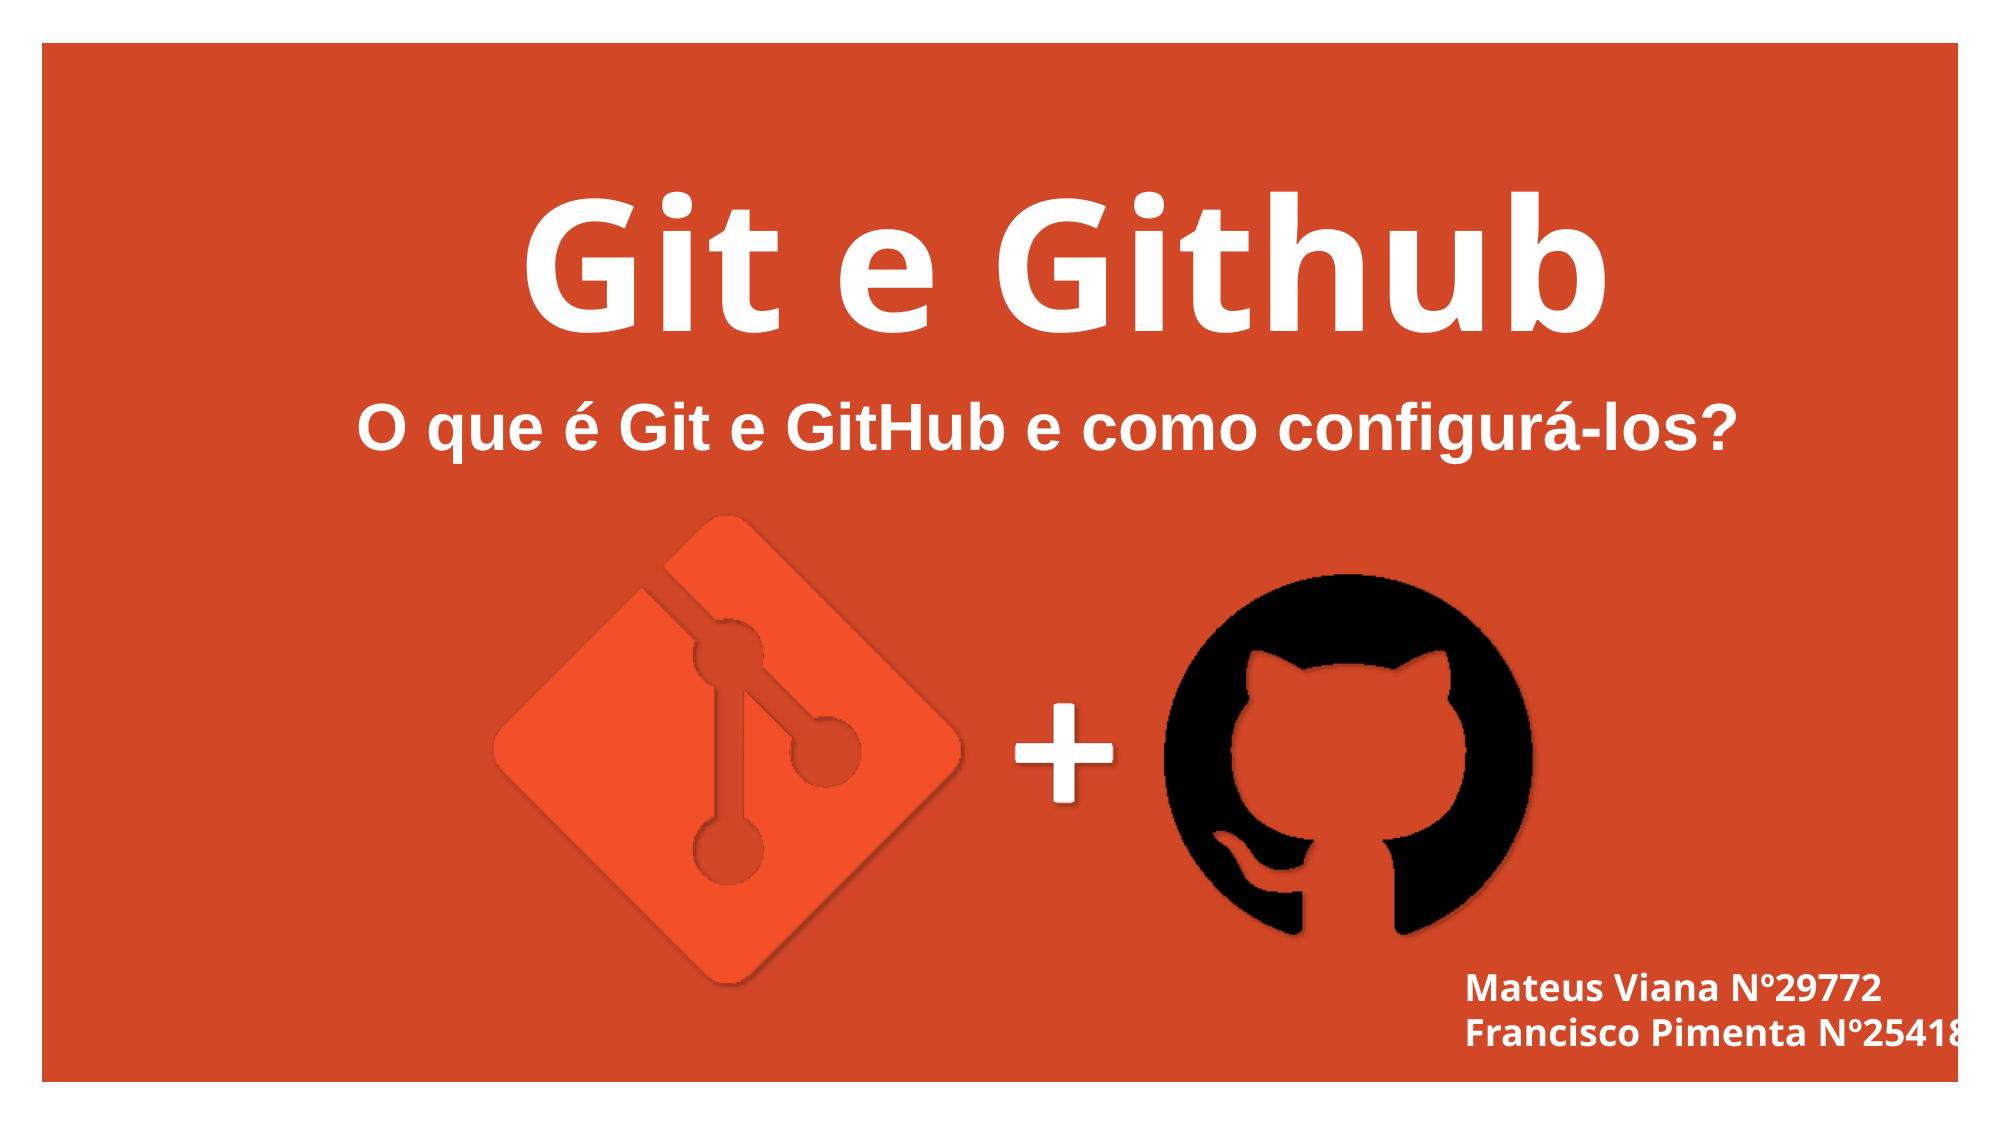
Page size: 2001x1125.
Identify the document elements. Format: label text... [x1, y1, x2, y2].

text_box Mateus Viana Nº29772 Francisco Pimenta Nº25418 [1449, 956, 1969, 1063]
subtitle O que é Git e GitHub e como configurá-los? [341, 336, 1808, 480]
title Git e Github [501, 62, 2000, 455]
picture [489, 512, 1543, 994]
